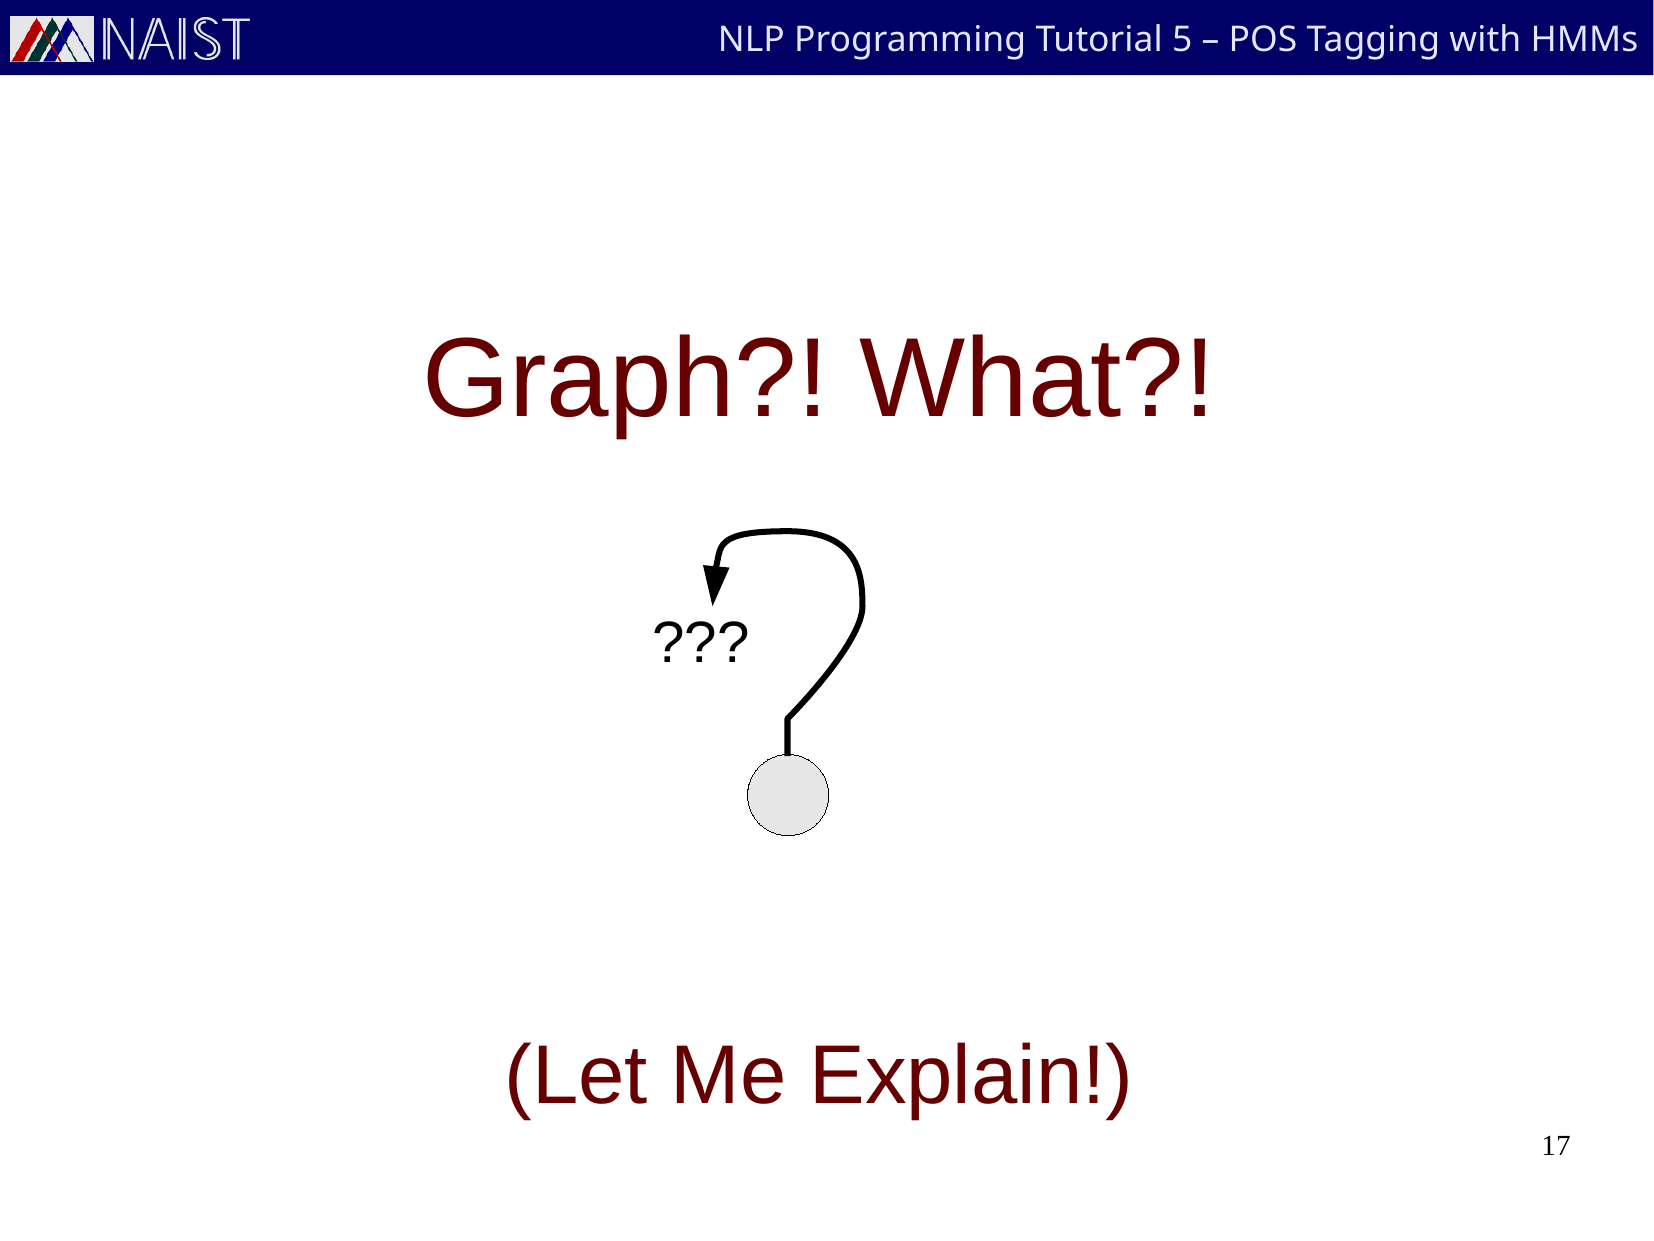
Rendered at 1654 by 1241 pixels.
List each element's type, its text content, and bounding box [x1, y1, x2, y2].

title Graph?! What?! [75, 281, 1564, 474]
title (Let Me Explain!) [75, 978, 1564, 1171]
text_box [747, 754, 829, 836]
text_box ??? [637, 602, 765, 683]
picture [102, 17, 251, 60]
picture [10, 16, 94, 62]
